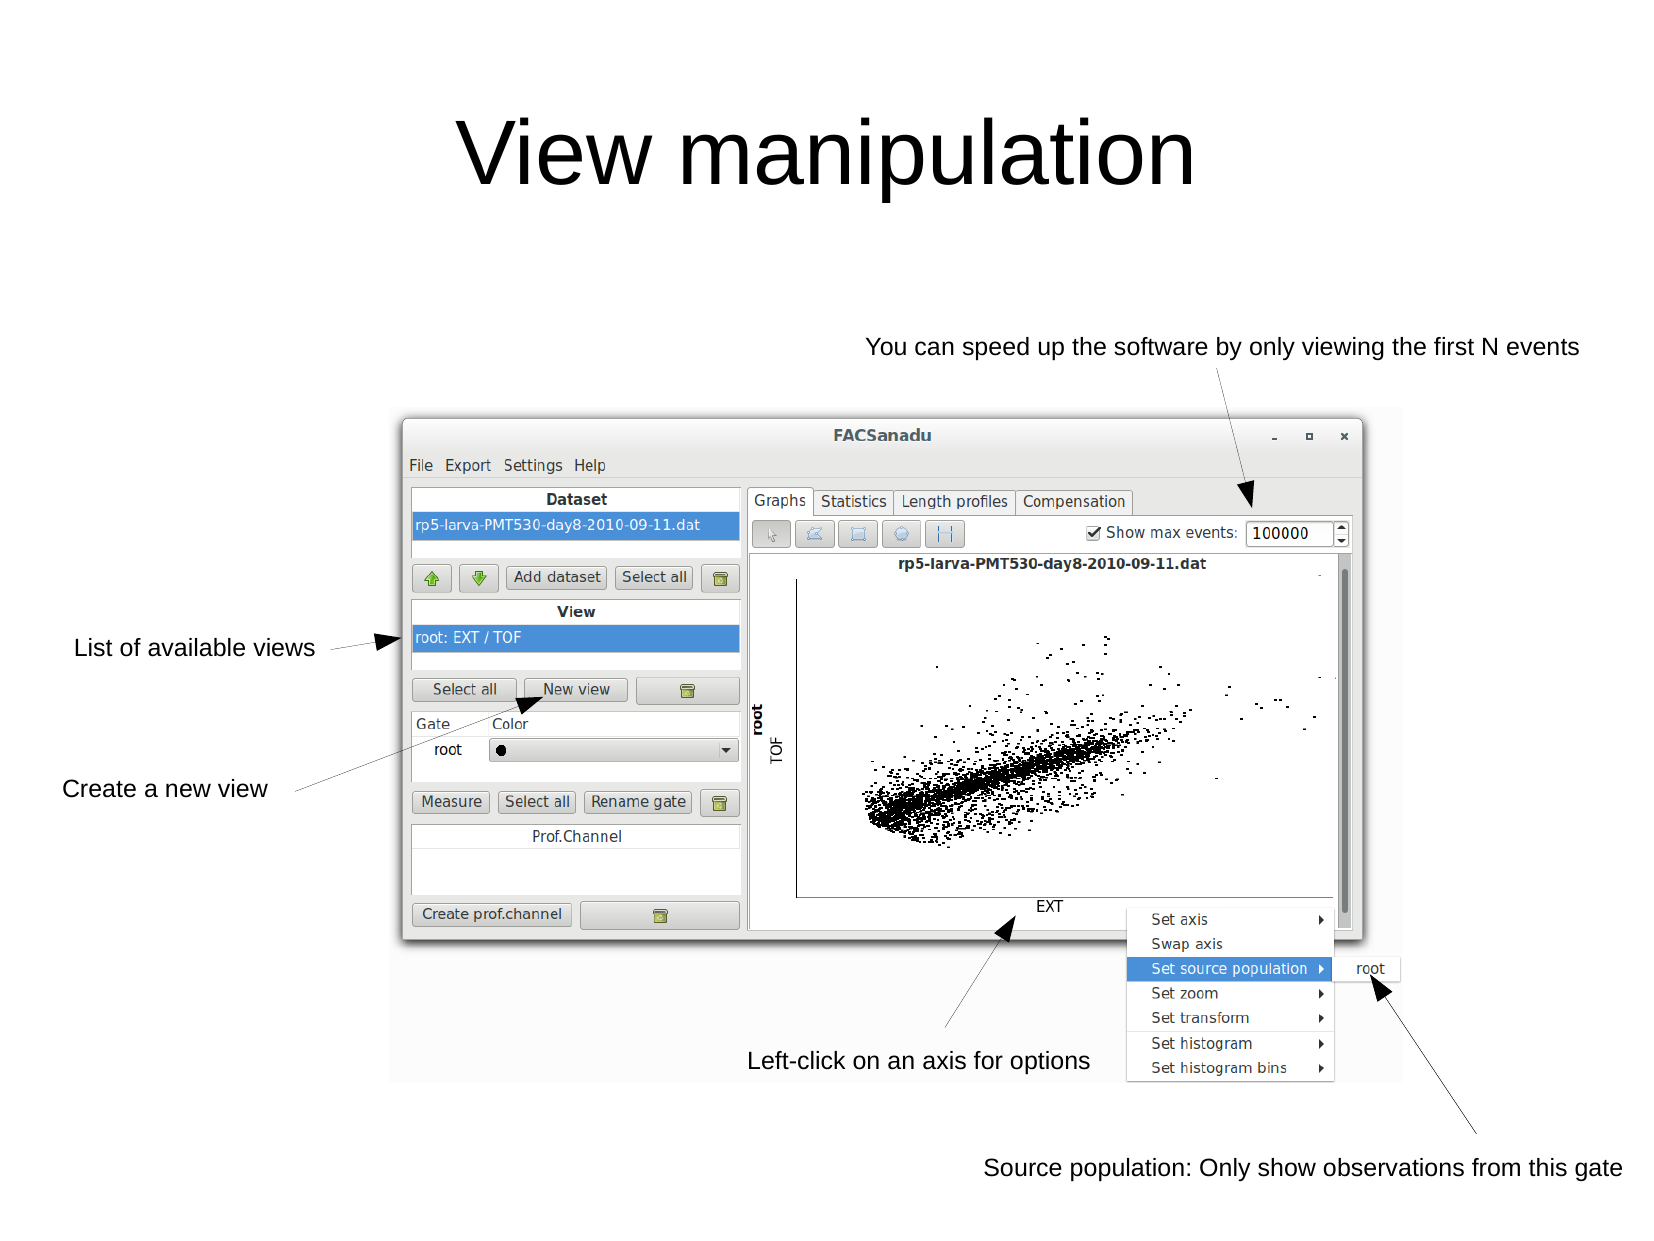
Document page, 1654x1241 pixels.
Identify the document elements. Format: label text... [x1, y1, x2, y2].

picture [389, 407, 1402, 1083]
text_box Source population: Only show observations from this gate [968, 1145, 1640, 1189]
text_box Create a new view [47, 767, 284, 811]
text_box Left-click on an axis for options [732, 1039, 1107, 1083]
title View manipulation [82, 49, 1571, 257]
text_box You can speed up the software by only viewing the first N events [850, 325, 1597, 368]
text_box List of available views [59, 625, 332, 669]
